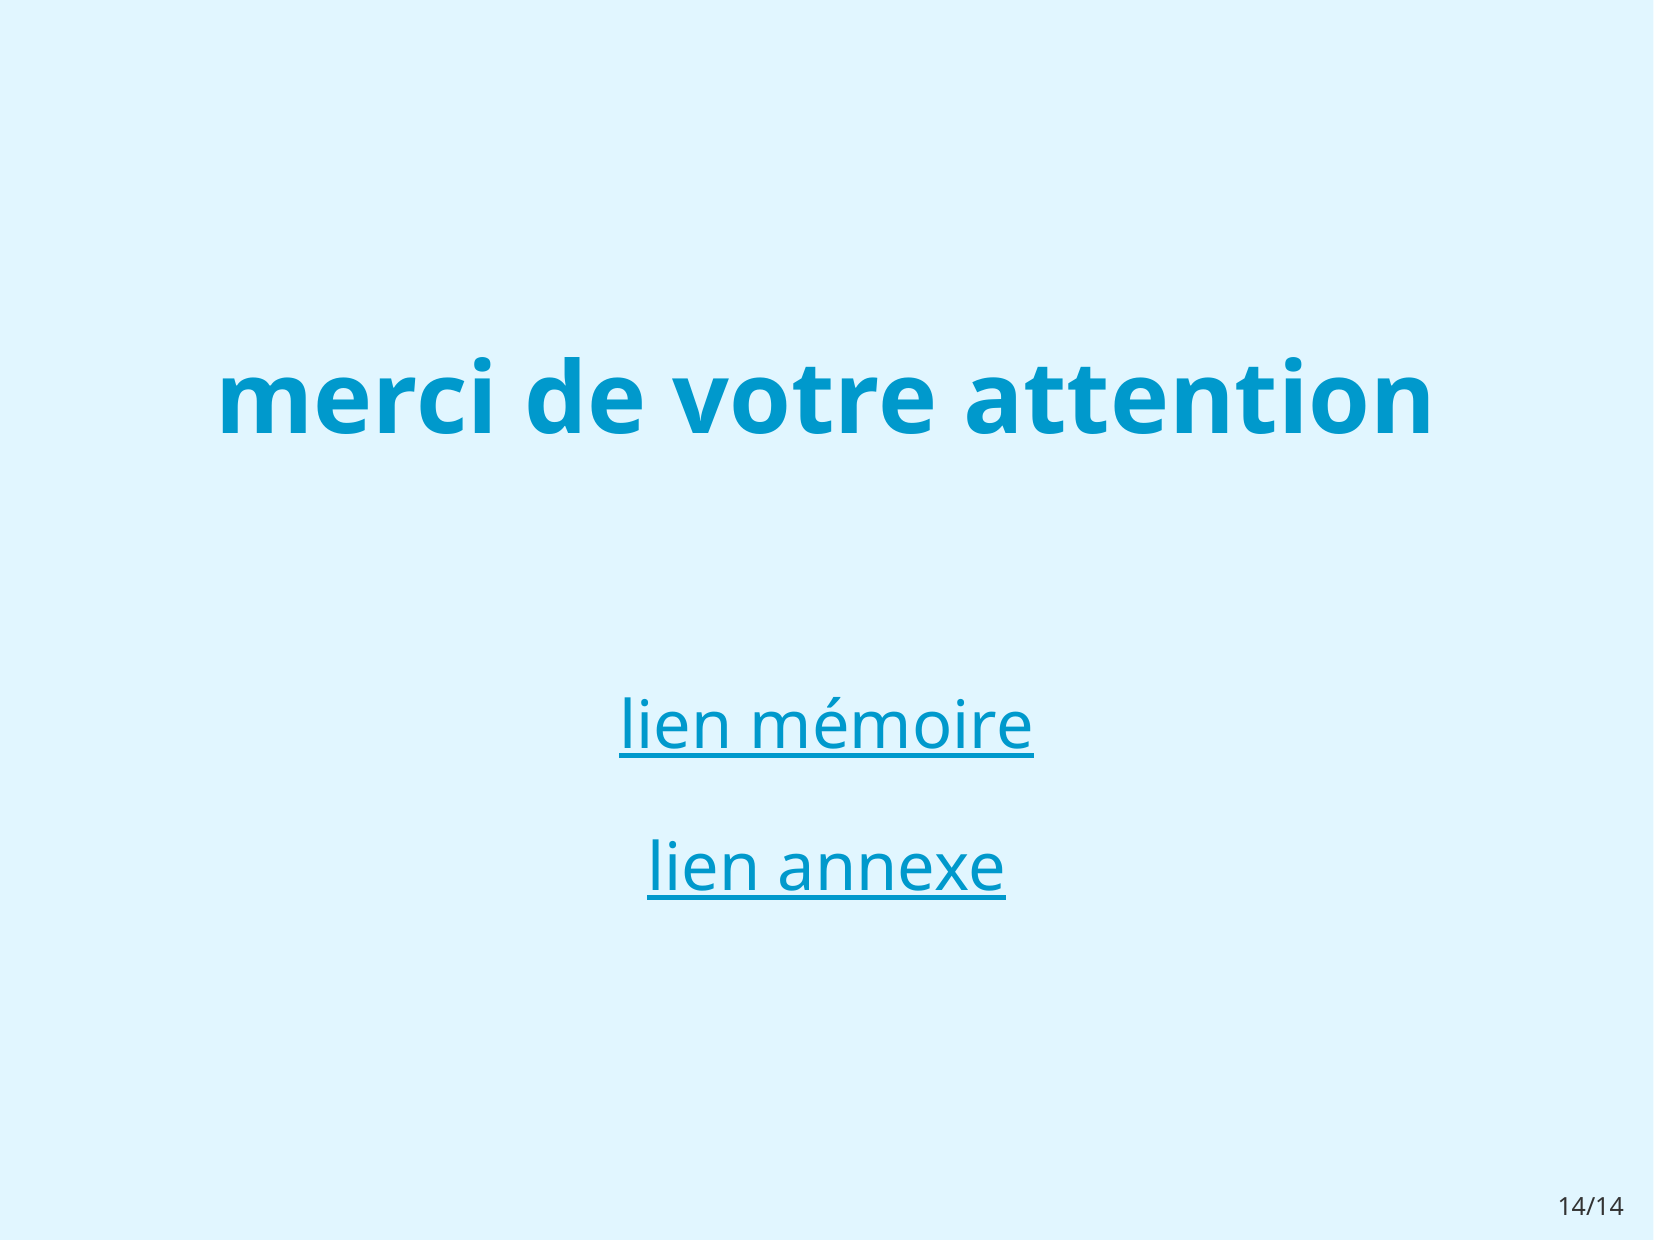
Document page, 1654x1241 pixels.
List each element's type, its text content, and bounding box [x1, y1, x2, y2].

text_box lien mémoire lien annexe [47, 602, 1607, 939]
text_box merci de votre attention [47, 218, 1607, 502]
